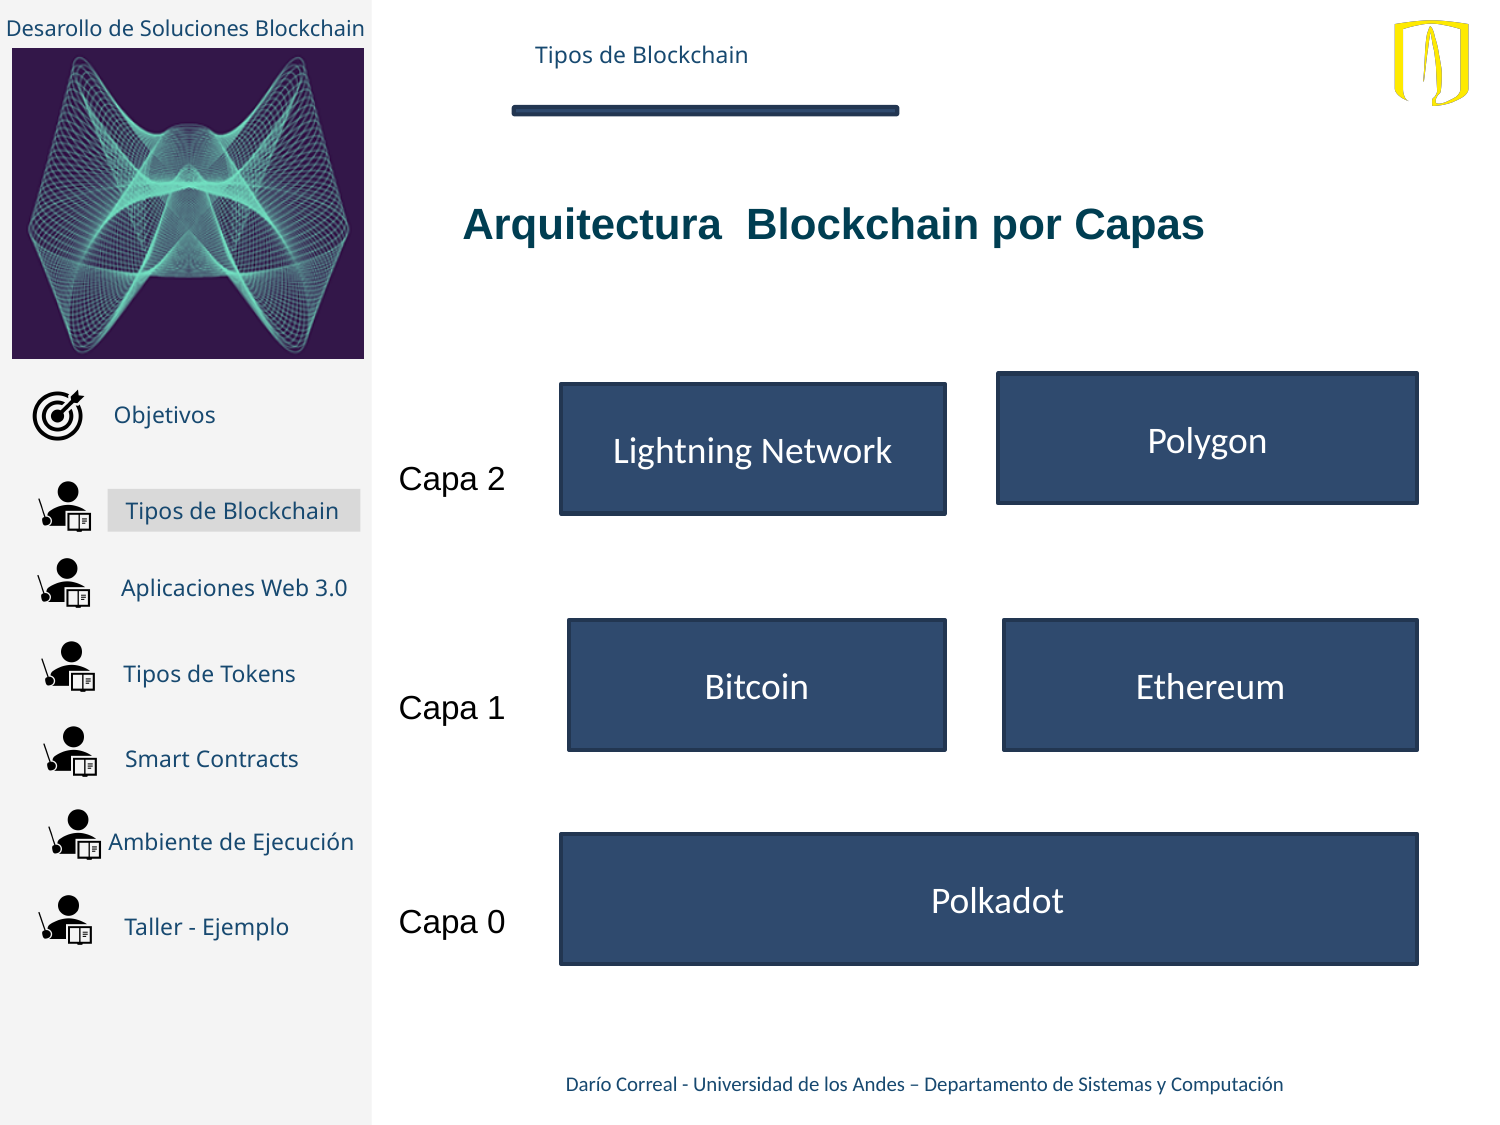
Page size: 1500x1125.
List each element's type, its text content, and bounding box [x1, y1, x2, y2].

text_box Tipos de Blockchain [110, 489, 355, 532]
picture [12, 48, 364, 359]
picture [42, 717, 105, 780]
text_box Capa 0 [383, 893, 534, 945]
text_box Ethereum [1003, 620, 1418, 750]
text_box Aplicaciones Web 3.0 [106, 566, 363, 609]
picture [40, 632, 103, 695]
text_box Taller - Ejemplo [109, 905, 305, 948]
text_box Tipos de Tokens [108, 652, 312, 695]
title Arquitectura Blockchain por Capas [462, 184, 1443, 260]
text_box Smart Contracts [110, 737, 314, 780]
picture [27, 384, 90, 446]
text_box Tipos de Blockchain [520, 32, 764, 76]
picture [37, 472, 99, 535]
text_box Ambiente de Ejecución [63, 820, 370, 863]
picture [37, 886, 100, 948]
text_box [513, 107, 898, 115]
text_box Lightning Network [561, 383, 945, 514]
text_box Polkadot [561, 834, 1418, 964]
picture [47, 800, 109, 863]
text_box Darío Correal - Universidad de los Andes – Departamento de Sistemas y Computación [551, 1062, 1300, 1103]
text_box Capa 2 [383, 450, 534, 502]
text_box Capa 1 [383, 679, 534, 731]
text_box [107, 488, 361, 532]
text_box Polygon [998, 373, 1418, 504]
text_box Objetivos [98, 393, 231, 436]
text_box Bitcoin [568, 620, 945, 750]
picture [1387, 19, 1476, 107]
picture [36, 549, 98, 611]
